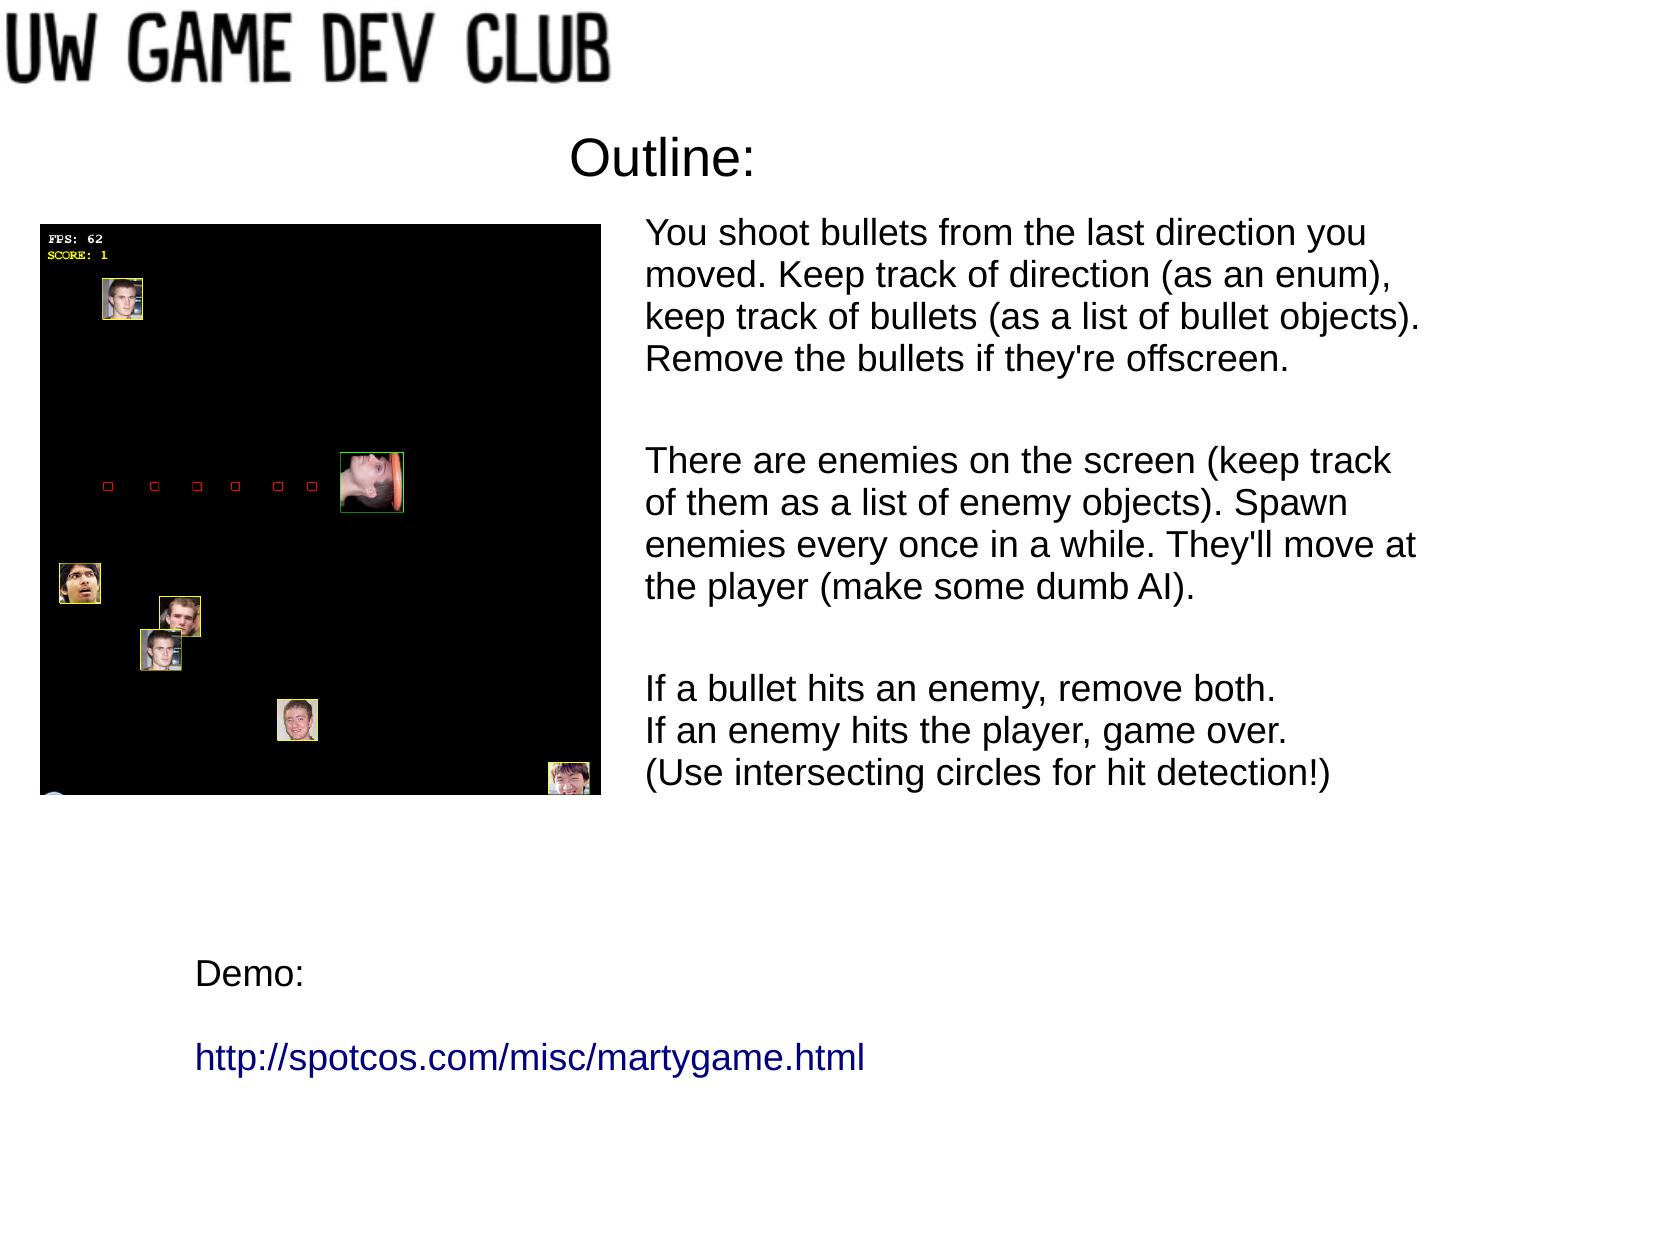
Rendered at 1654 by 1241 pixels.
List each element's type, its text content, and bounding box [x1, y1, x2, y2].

text_box Outline: [555, 120, 1351, 196]
text_box There are enemies on the screen (keep track of them as a list of enemy objects). Spawn enemies every once in a while. They'll move at the player (make some dumb AI). [630, 432, 1441, 616]
text_box Demo: http://spotcos.com/misc/martygame.html [180, 945, 1381, 1086]
picture [40, 224, 601, 796]
picture [2, 1, 618, 91]
text_box You shoot bullets from the last direction you moved. Keep track of direction (as an enum), keep track of bullets (as a list of bullet objects). Remove the bullets if they're offscreen. [630, 204, 1441, 387]
text_box If a bullet hits an enemy, remove both. If an enemy hits the player, game over. (Use intersecting circles for hit detection!) [630, 660, 1441, 801]
